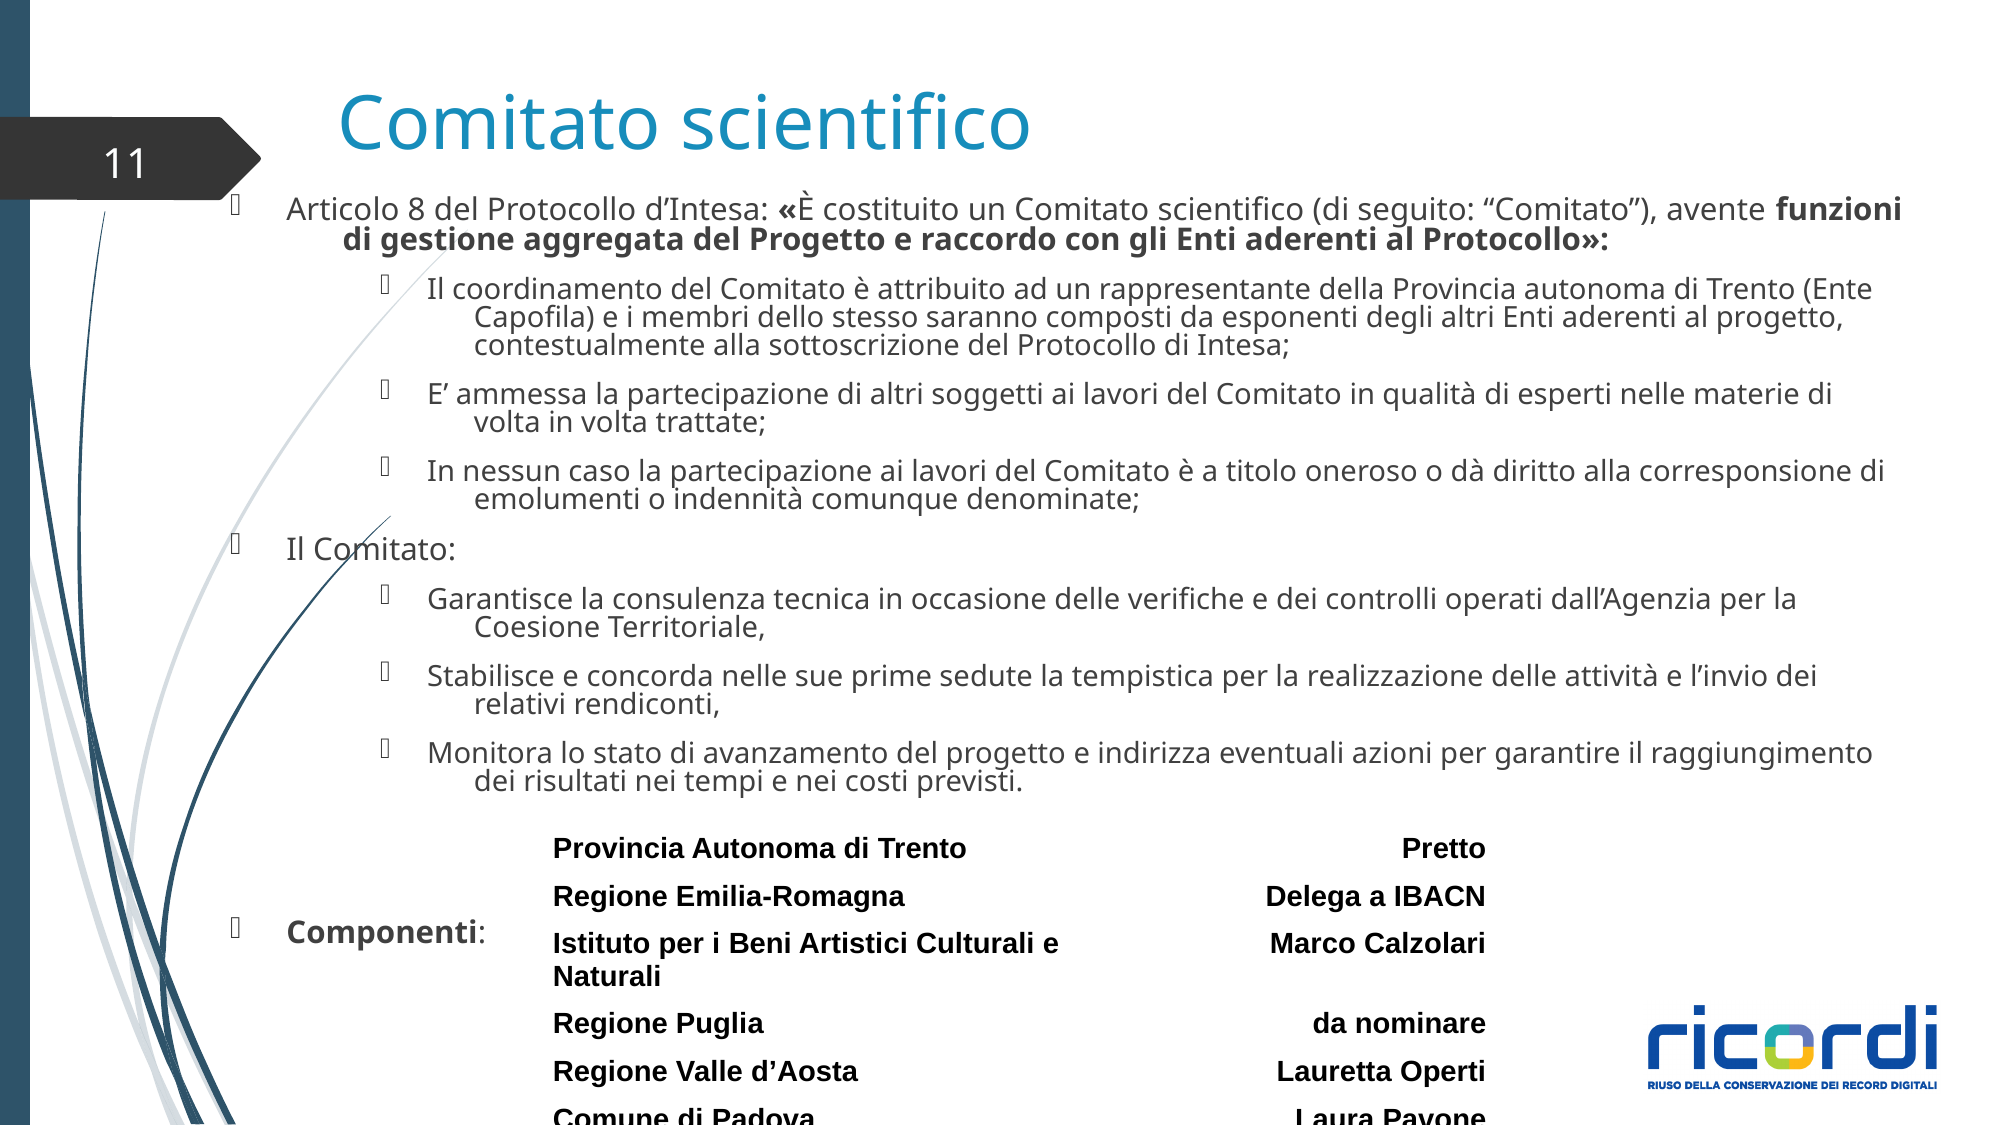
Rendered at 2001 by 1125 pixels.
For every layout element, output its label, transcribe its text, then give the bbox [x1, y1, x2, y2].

table_cell Lauretta Operti [1121, 1048, 1501, 1095]
table_cell da nominare [1121, 1000, 1501, 1048]
table_cell Comune di Padova [538, 1095, 1121, 1125]
table_cell Regione Puglia [538, 1000, 1121, 1048]
list Articolo 8 del Protocollo d’Intesa: «È costituito un Comitato scientifico (di seguito: “Comitato”), avente funzioni di gestione aggregata del Progetto e raccordo con gli Enti aderenti al Protocollo»: Il coordinamento del Comitato è attribuito ad un rappresentante della Provincia autonoma di Trento (Ente Capofila) e i membri dello stesso saranno composti da esponenti degli altri Enti aderenti al progetto, contestualmente alla sottoscrizione del Protocollo di Intesa; E’ ammessa la partecipazione di altri soggetti ai lavori del Comitato in qualità di esperti nelle materie di volta in volta trattate; In nessun caso la partecipazione ai lavori del Comitato è a titolo oneroso o dà diritto alla corresponsione di emolumenti o indennità comunque denominate; Il Comitato: Garantisce la consulenza tecnica in occasione delle verifiche e dei controlli operati dall’Agenzia per la Coesione Territoriale, Stabilisce e concorda nelle sue prime sedute la tempistica per la realizzazione delle attività e l’invio dei relativi rendiconti, Monitora lo stato di avanzamento del progetto e indirizza eventuali azioni per garantire il raggiungimento dei risultati nei tempi e nei costi previsti. Componenti: [215, 189, 1924, 1021]
table_cell Laura Pavone [1121, 1095, 1501, 1125]
title Comitato scientifico [322, 66, 1941, 220]
table_cell Regione Valle d’Aosta [538, 1048, 1121, 1095]
table_cell Delega a IBACN [1121, 872, 1501, 920]
text_box <numero> [87, 129, 216, 190]
picture [1643, 1000, 1941, 1094]
table_cell Istituto per i Beni Artistici Culturali e Naturali [538, 920, 1121, 1000]
table_cell Marco Calzolari [1121, 920, 1501, 1000]
table_header Provincia Autonoma di Trento [538, 825, 1121, 872]
table_header Pretto [1121, 825, 1501, 872]
table_cell Regione Emilia-Romagna [538, 872, 1121, 920]
